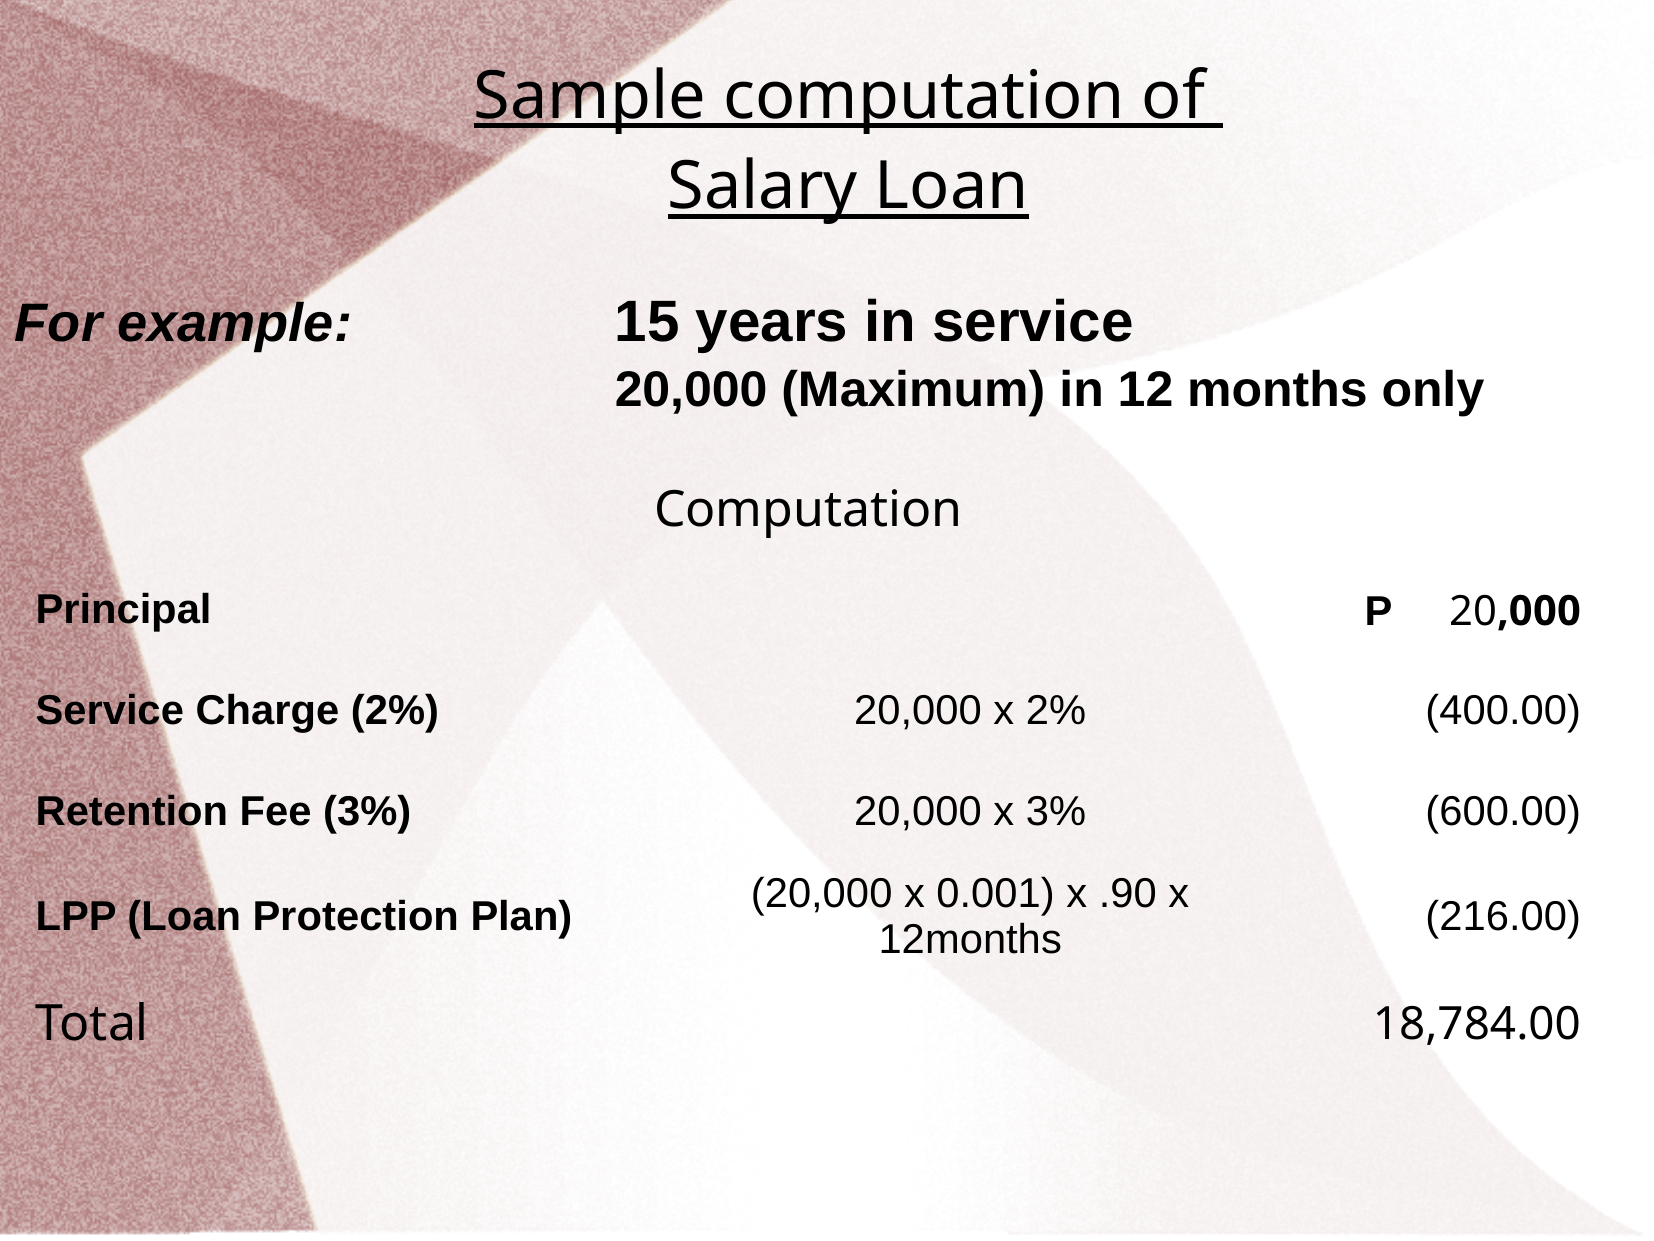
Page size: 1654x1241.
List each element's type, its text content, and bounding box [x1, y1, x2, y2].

table_cell LPP (Loan Protection Plan) [21, 862, 701, 970]
table_cell 18,784.00 [1240, 970, 1596, 1073]
picture [0, 0, 1654, 280]
table_cell P 20,000 [1240, 558, 1596, 660]
table_cell Service Charge (2%) [21, 660, 701, 760]
table_cell [701, 970, 1240, 1073]
text_box For example: 15 years in service 20,000 (Maximum) in 12 months only [0, 280, 1654, 553]
table_cell (400.00) [1240, 660, 1596, 760]
table_cell [701, 558, 1240, 660]
table_cell Total [21, 970, 701, 1073]
table_cell Retention Fee (3%) [21, 760, 701, 862]
table_cell 20,000 x 3% [701, 760, 1240, 862]
table_header Computation [21, 553, 1596, 558]
text_box Sample computation of Salary Loan [42, 39, 1654, 243]
table_cell Principal [21, 558, 701, 660]
table_cell 20,000 x 2% [701, 660, 1240, 760]
picture [0, 553, 1654, 1241]
table_cell (216.00) [1240, 862, 1596, 970]
table_cell (20,000 x 0.001) x .90 x 12months [701, 862, 1240, 970]
table_cell (600.00) [1240, 760, 1596, 862]
